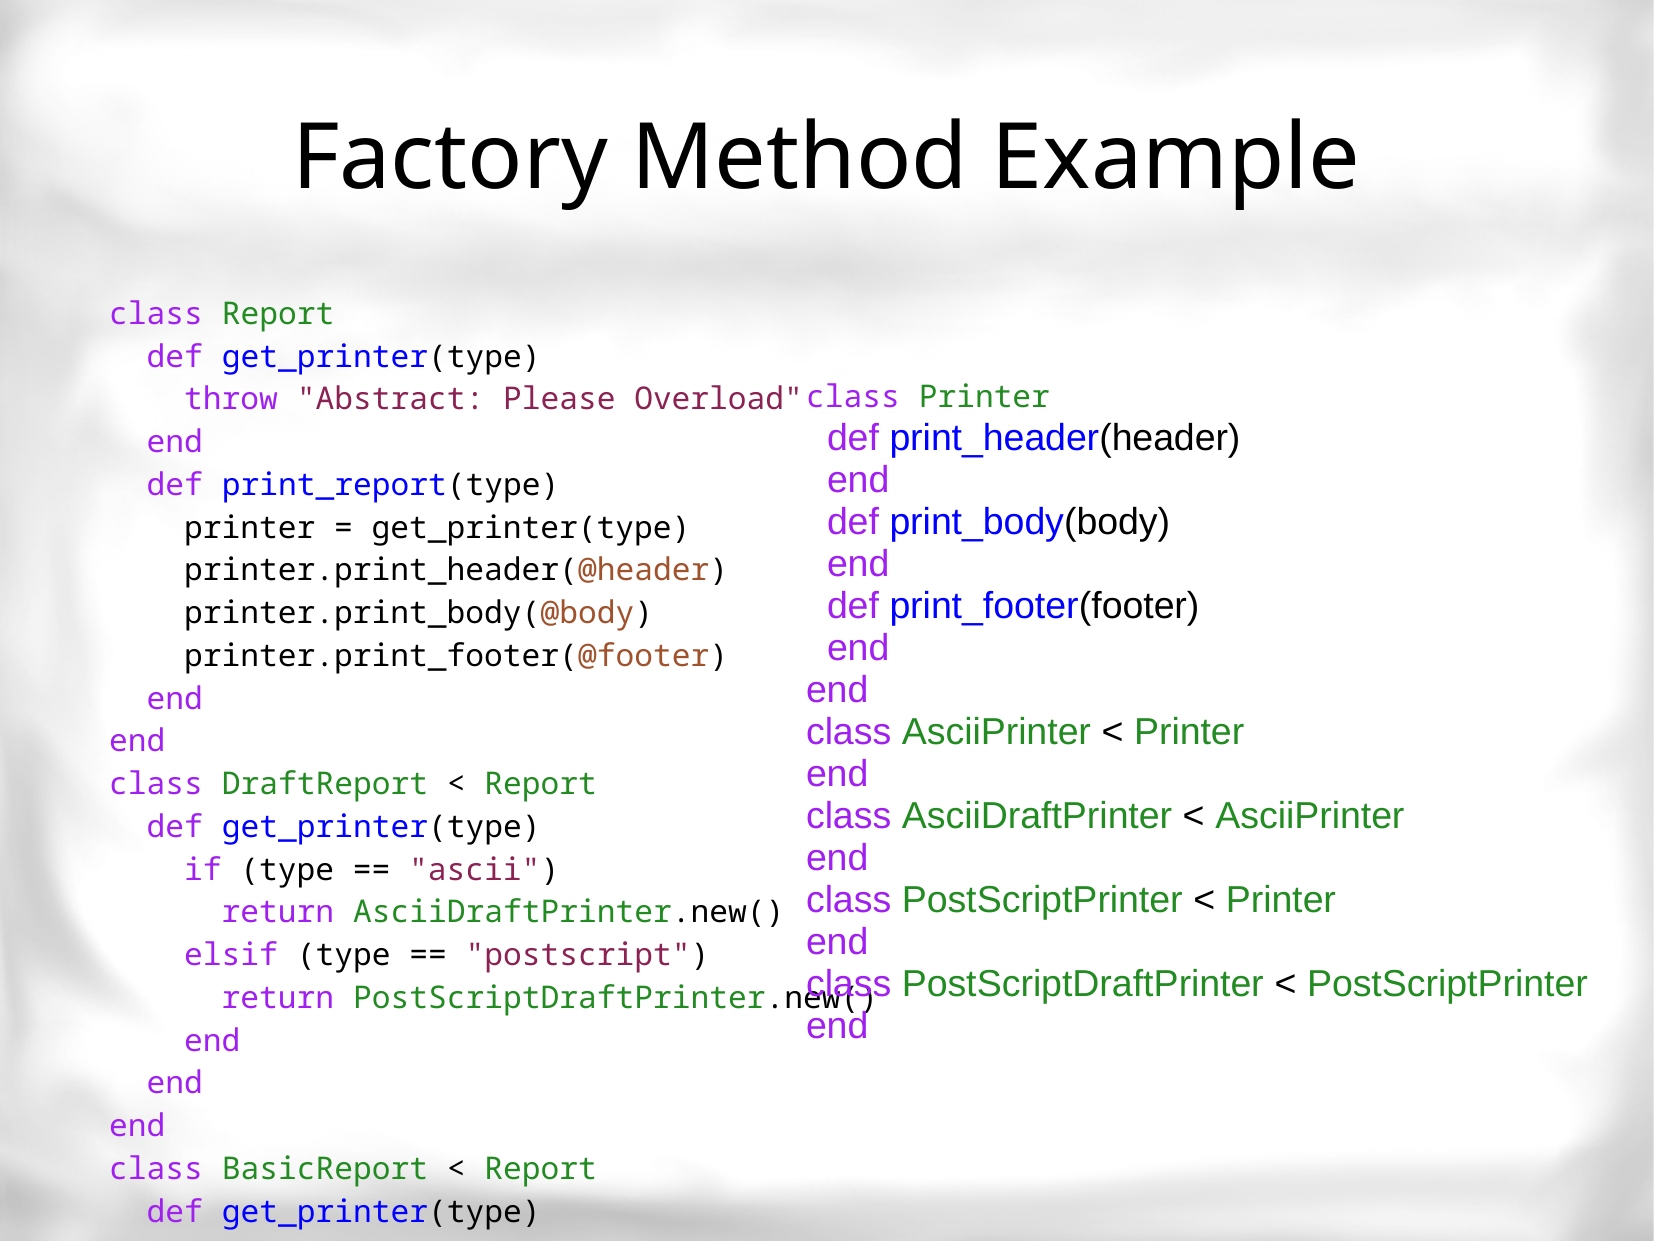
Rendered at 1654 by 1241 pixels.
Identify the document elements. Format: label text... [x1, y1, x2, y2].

text_box class Printer def print_header(header) end def print_body(body) end def print_footer(footer) end end class AsciiPrinter < Printer end class AsciiDraftPrinter < AsciiPrinter end class PostScriptPrinter < Printer end class PostScriptDraftPrinter < PostScriptPrinter end [791, 366, 1603, 1043]
picture [0, 0, 1654, 1241]
text_box class Report def get_printer(type) throw "Abstract: Please Overload" end def print_report(type) printer = get_printer(type) printer.print_header(@header) printer.print_body(@body) printer.print_footer(@footer) end end class DraftReport < Report def get_printer(type) if (type == "ascii") return AsciiDraftPrinter.new() elsif (type == "postscript") return PostScriptDraftPrinter.new() end end end class BasicReport < Report def get_printer(type) if (type == "ascii") return AsciiPrinter.new() elsif (type == "postscript") return PostScriptPrinter.new() end end end [94, 283, 770, 1205]
title Factory Method Example [82, 49, 1571, 257]
